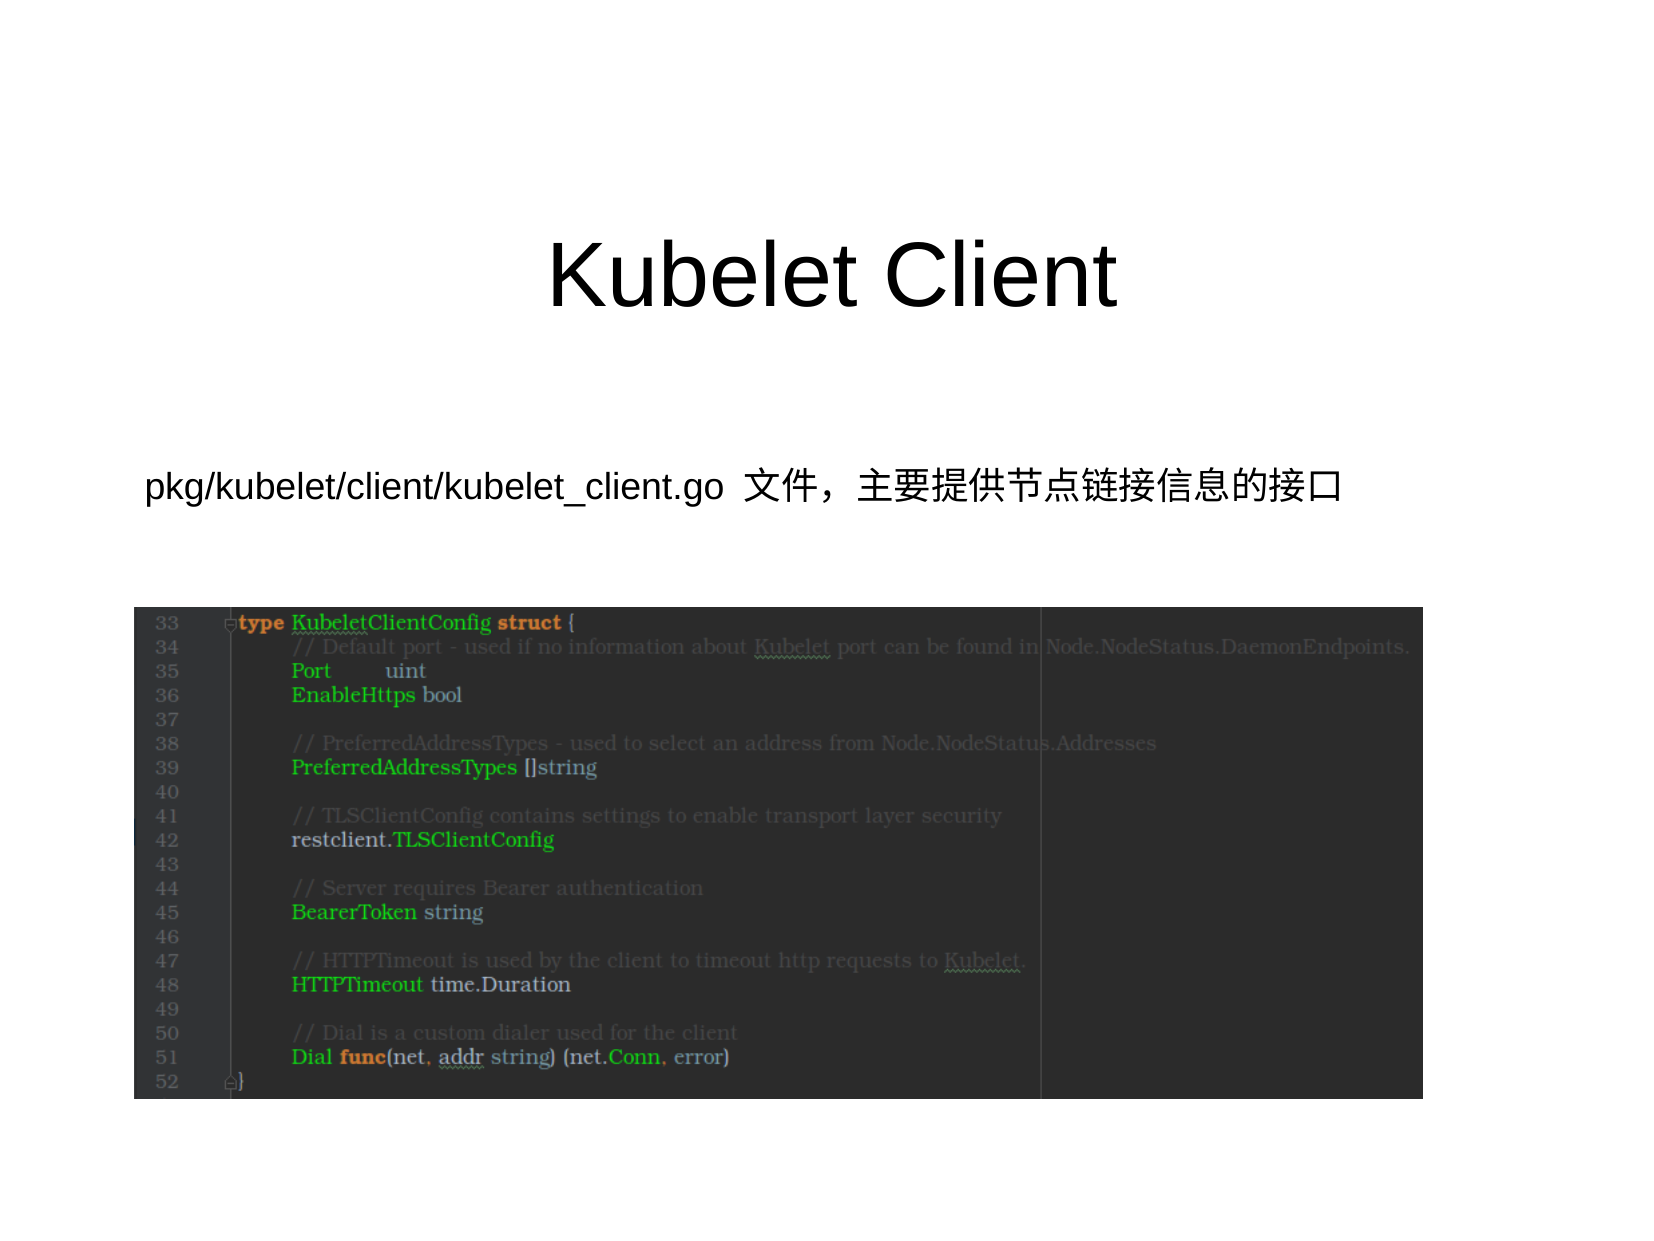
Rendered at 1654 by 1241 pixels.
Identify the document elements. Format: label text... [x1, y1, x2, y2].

text_box pkg/kubelet/client/kubelet_client.go 文件，主要提供节点链接信息的接口 [129, 448, 1500, 575]
picture [134, 607, 1423, 1099]
title Kubelet Client [88, 171, 1577, 379]
